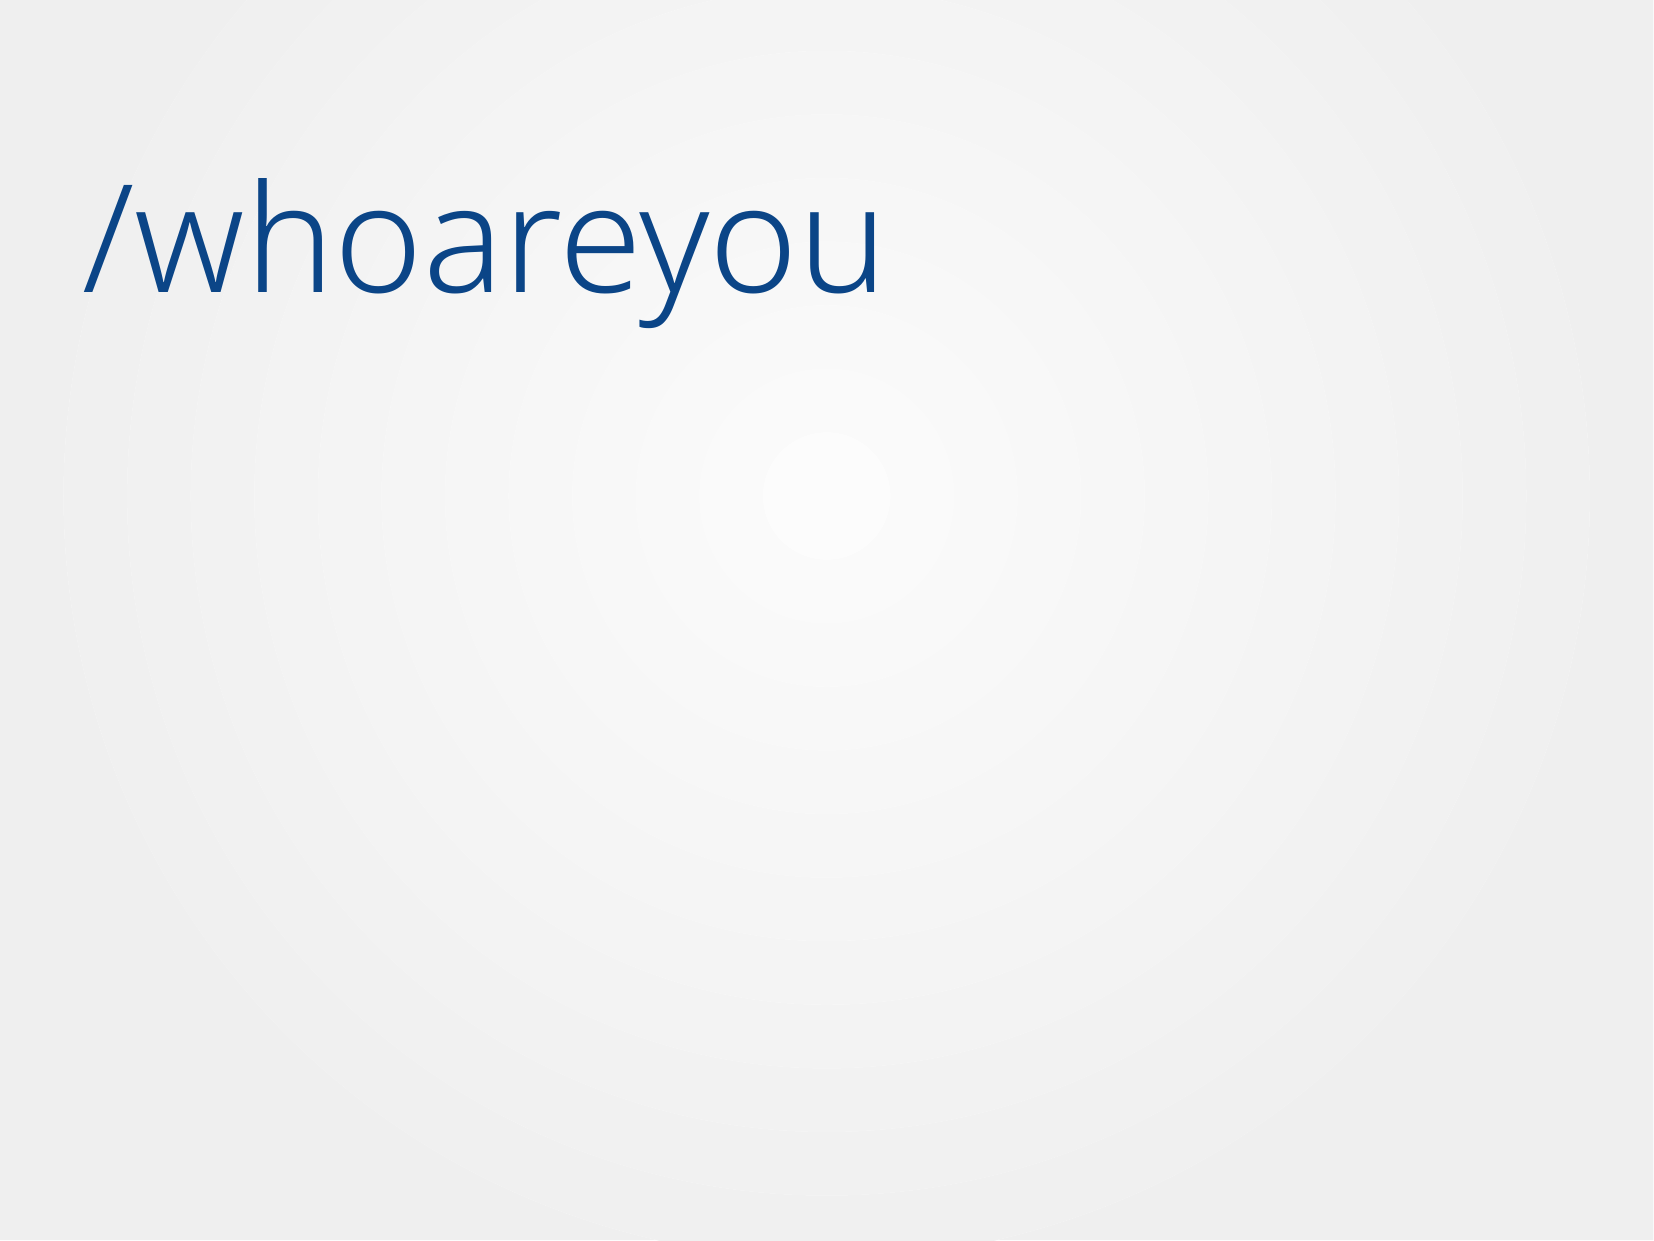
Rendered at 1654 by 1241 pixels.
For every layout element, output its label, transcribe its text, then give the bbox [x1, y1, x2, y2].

title /whoareyou [82, 80, 1565, 337]
